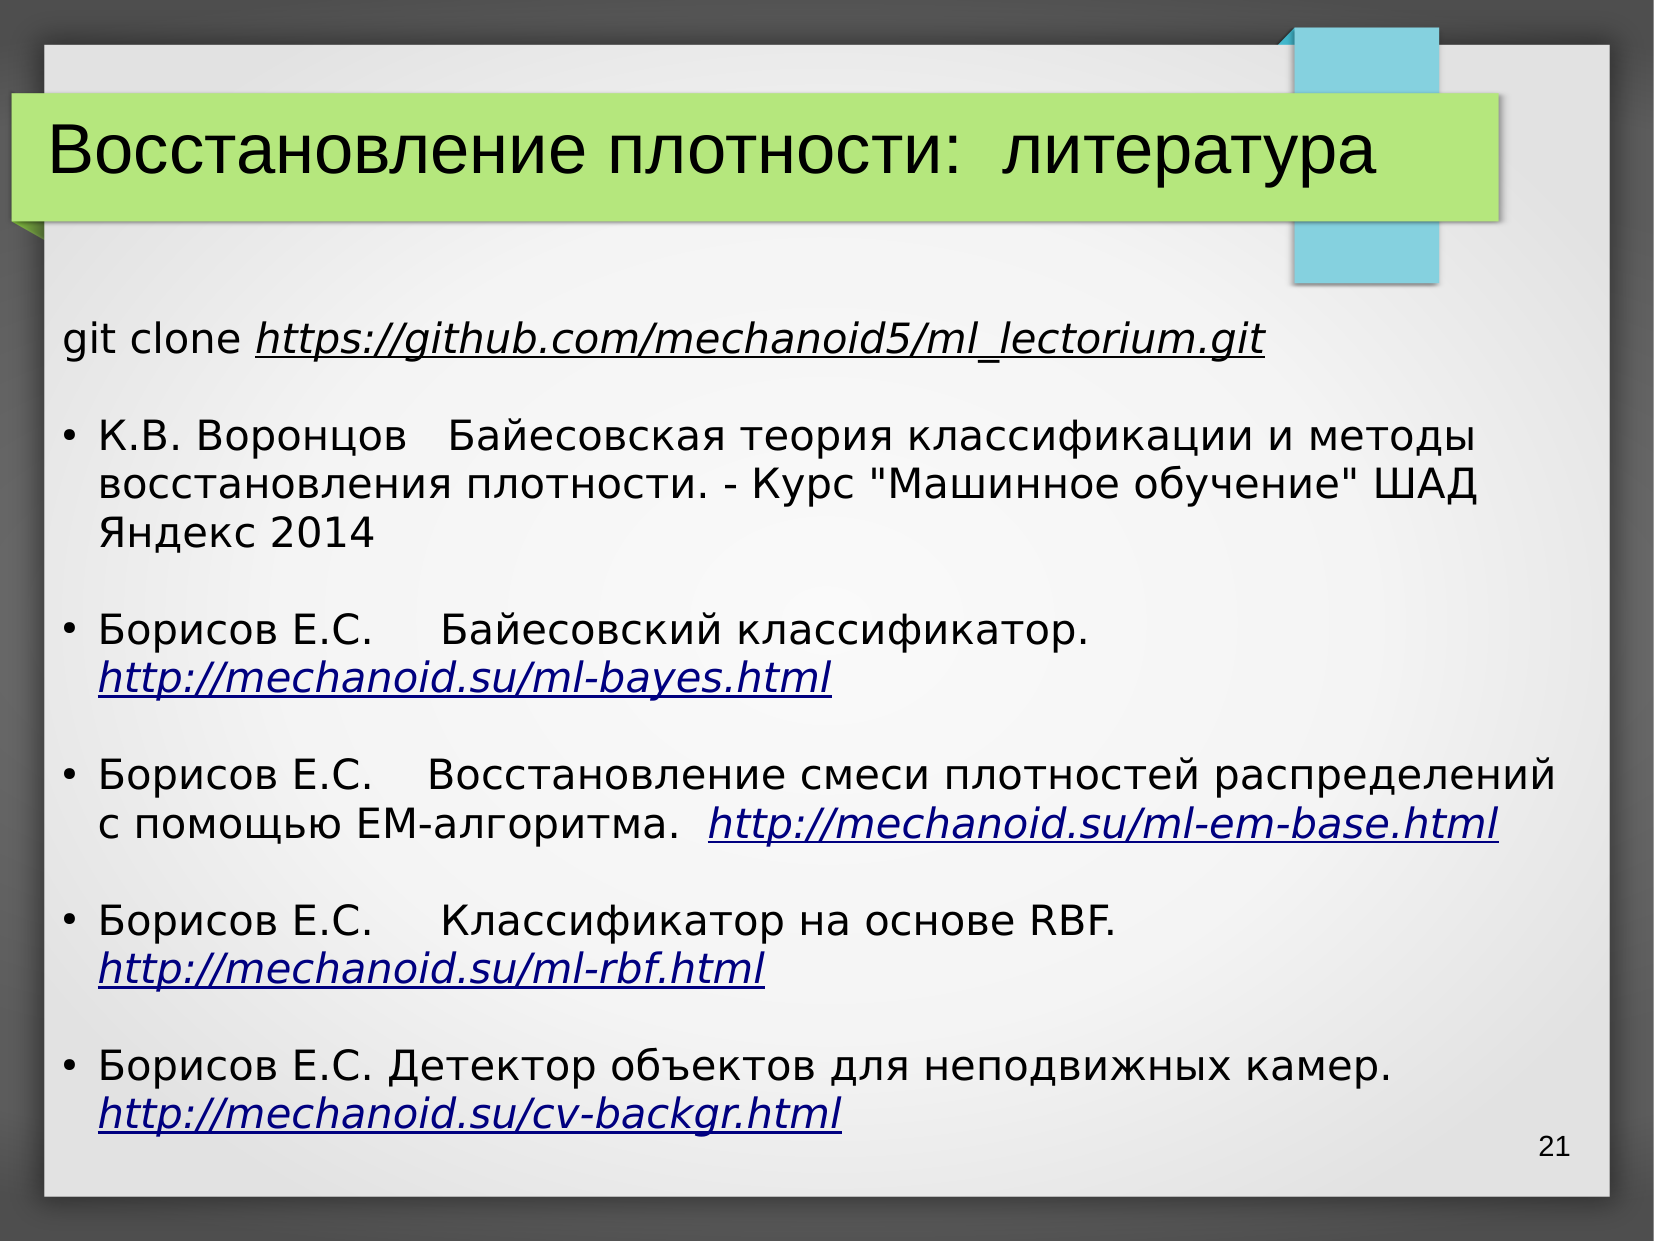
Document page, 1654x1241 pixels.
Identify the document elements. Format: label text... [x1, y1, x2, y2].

text_box git clone https://github.com/mechanoid5/ml_lectorium.git К.В. Воронцов Байесовская теория классификации и методы восстановления плотности. - Курс "Машинное обучение" ШАД Яндекс 2014 Борисов Е.С. Байесовский классификатор. http://mechanoid.su/ml-bayes.html Борисов Е.С. Восстановление смеси плотностей распределений с помощью EM-алгоритма. http://mechanoid.su/ml-em-base.html Борисов Е.С. Классификатор на основе RBF. http://mechanoid.su/ml-rbf.html Борисов Е.С. Детектор объектов для неподвижных камер. http://mechanoid.su/cv-backgr.html [47, 307, 1595, 1170]
title Восстановление плотности: литература [47, 96, 1536, 201]
picture [0, 0, 1654, 1241]
